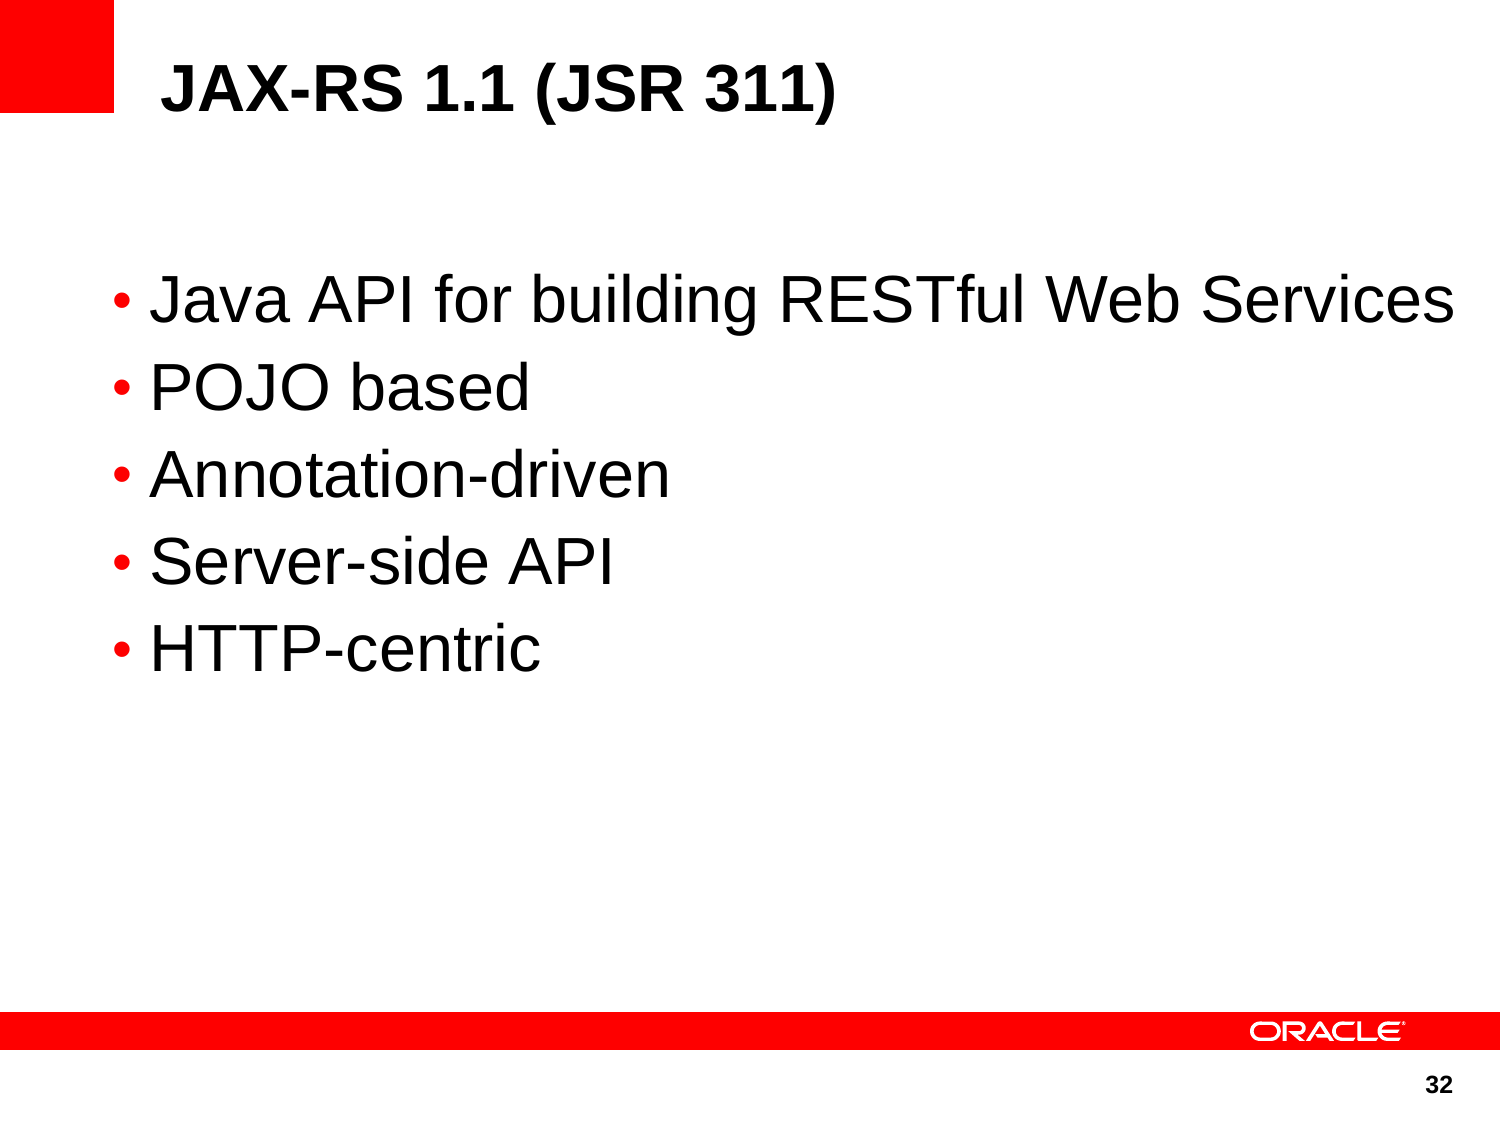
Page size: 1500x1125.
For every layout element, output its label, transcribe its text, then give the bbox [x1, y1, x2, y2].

title JAX-RS 1.1 (JSR 311) [145, 37, 1390, 139]
picture [0, 0, 114, 113]
list Java API for building RESTful Web Services POJO based Annotation-driven Server-side API HTTP-centric [112, 262, 1500, 1005]
picture [0, 1012, 1500, 1050]
